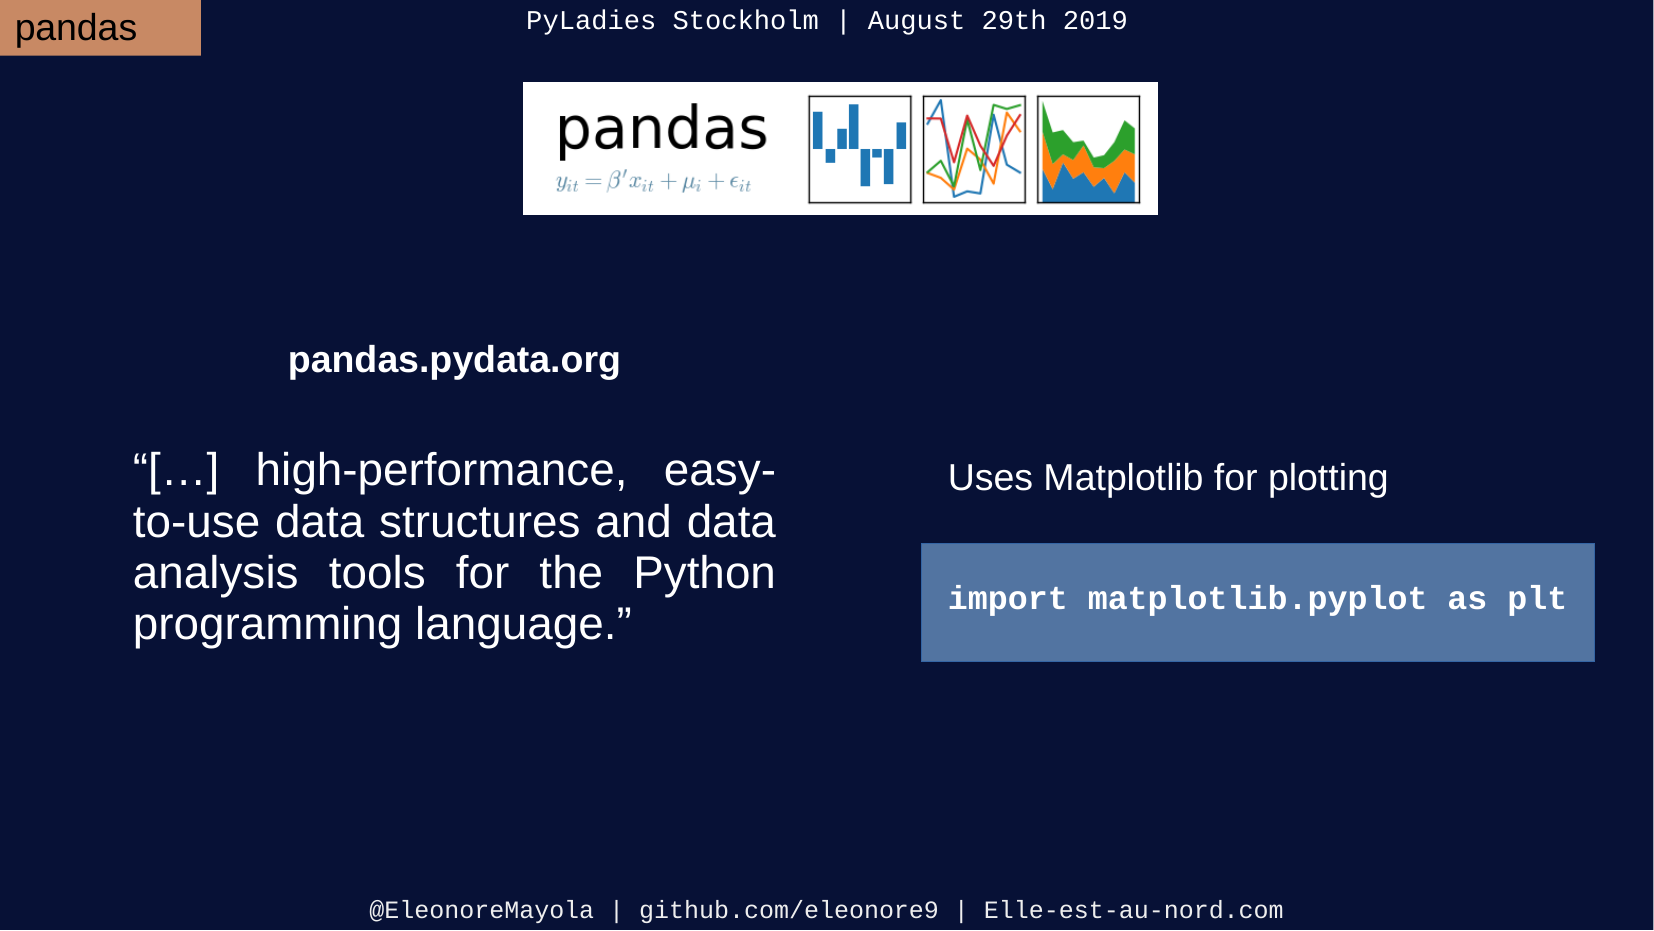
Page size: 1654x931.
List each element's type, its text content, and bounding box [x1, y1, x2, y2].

text_box pandas.pydata.org [273, 330, 637, 388]
text_box [921, 543, 1595, 662]
text_box [153, 330, 638, 414]
text_box Uses Matplotlib for plotting import matplotlib.pyplot as plt [933, 448, 1595, 632]
text_box PyLadies Stockholm | August 29th 2019 [265, 0, 1388, 60]
text_box @EleonoreMayola | github.com/eleonore9 | Elle-est-au-nord.com [295, 862, 1359, 931]
picture [523, 82, 1158, 215]
text_box pandas [0, 0, 201, 56]
text_box “[…] high-performance, easy-to-use data structures and data analysis tools for the Python programming language.” [118, 437, 792, 709]
